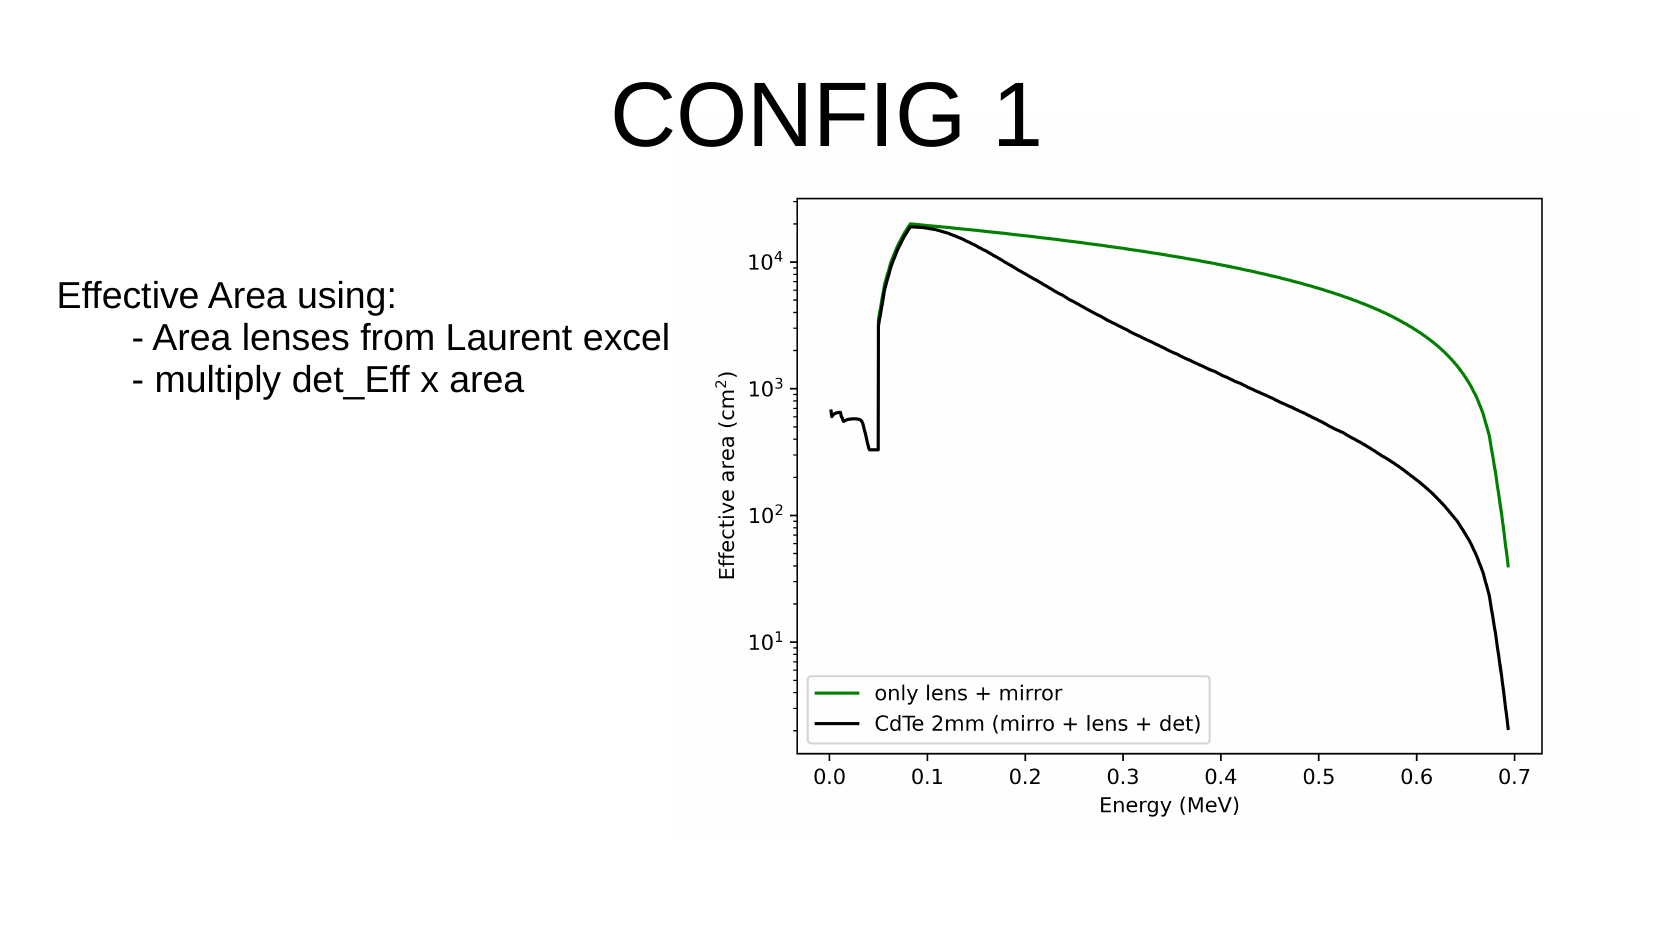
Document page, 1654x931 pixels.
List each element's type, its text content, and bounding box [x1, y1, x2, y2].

text_box Effective Area using: - Area lenses from Laurent excel - multiply det_Eff x area [41, 266, 677, 738]
title CONFIG 1 [82, 37, 1571, 193]
picture [677, 112, 1638, 833]
